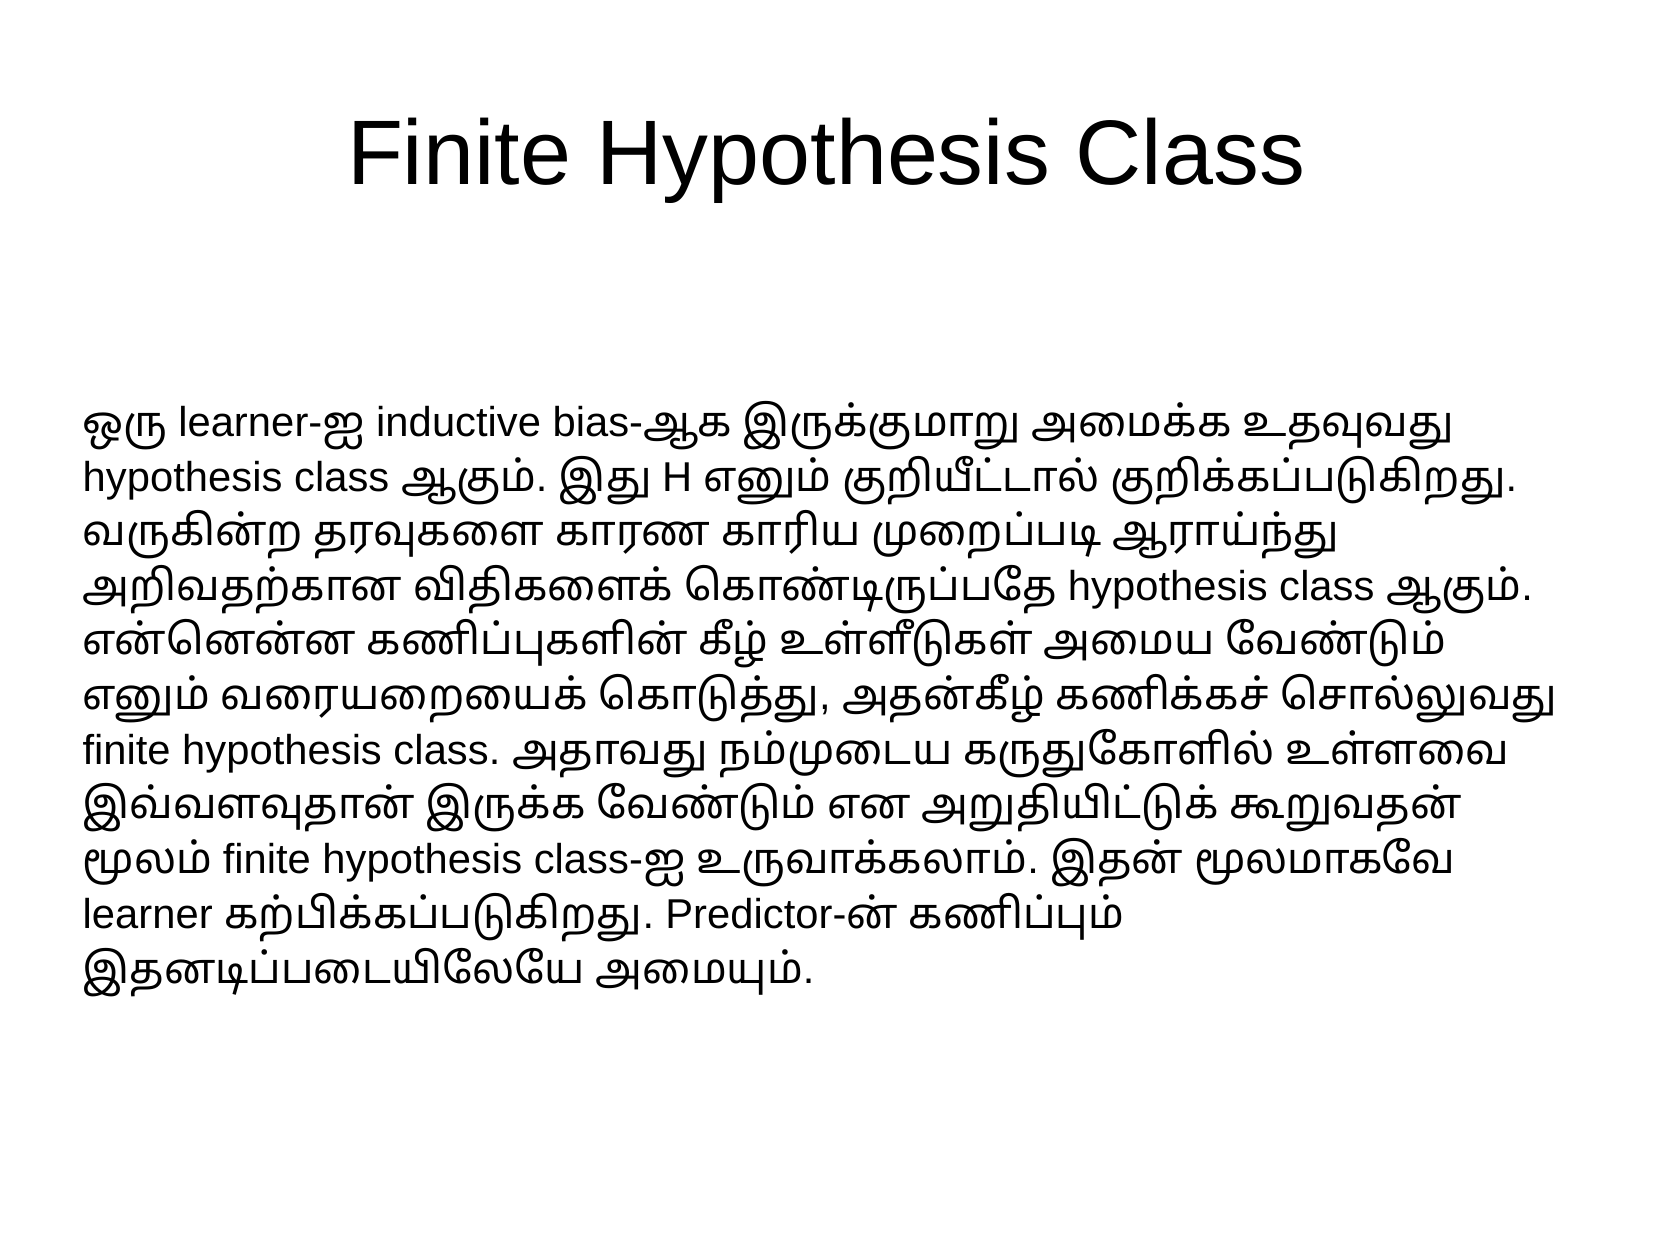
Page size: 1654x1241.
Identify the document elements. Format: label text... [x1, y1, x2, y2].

title Finite Hypothesis Class [82, 49, 1571, 238]
subtitle ஒரு learner-ஐ inductive bias-ஆக இருக்குமாறு அமைக்க உதவுவது hypothesis class ஆகும். இது H எனும் குறியீட்டால் குறிக்கப்படுகிறது. வருகின்ற தரவுகளை காரண காரிய முறைப்படி ஆராய்ந்து அறிவதற்கான விதிகளைக் கொண்டிருப்பதே hypothesis class ஆகும். என்னென்ன கணிப்புகளின் கீழ் உள்ளீடுகள் அமைய வேண்டும் எனும் வரையறையைக் கொடுத்து, அதன்கீழ் கணிக்கச் சொல்லுவது finite hypothesis class. அதாவது நம்முடைய கருதுகோளில் உள்ளவை இவ்வளவுதான் இருக்க வேண்டும் என அறுதியிட்டுக் கூறுவதன் மூலம் finite hypothesis class-ஐ உருவாக்கலாம். இதன் மூலமாகவே learner கற்பிக்கப்படுகிறது. Predictor-ன் கணிப்பும் இதனடிப்படையிலேயே அமையும். [82, 238, 1571, 1161]
